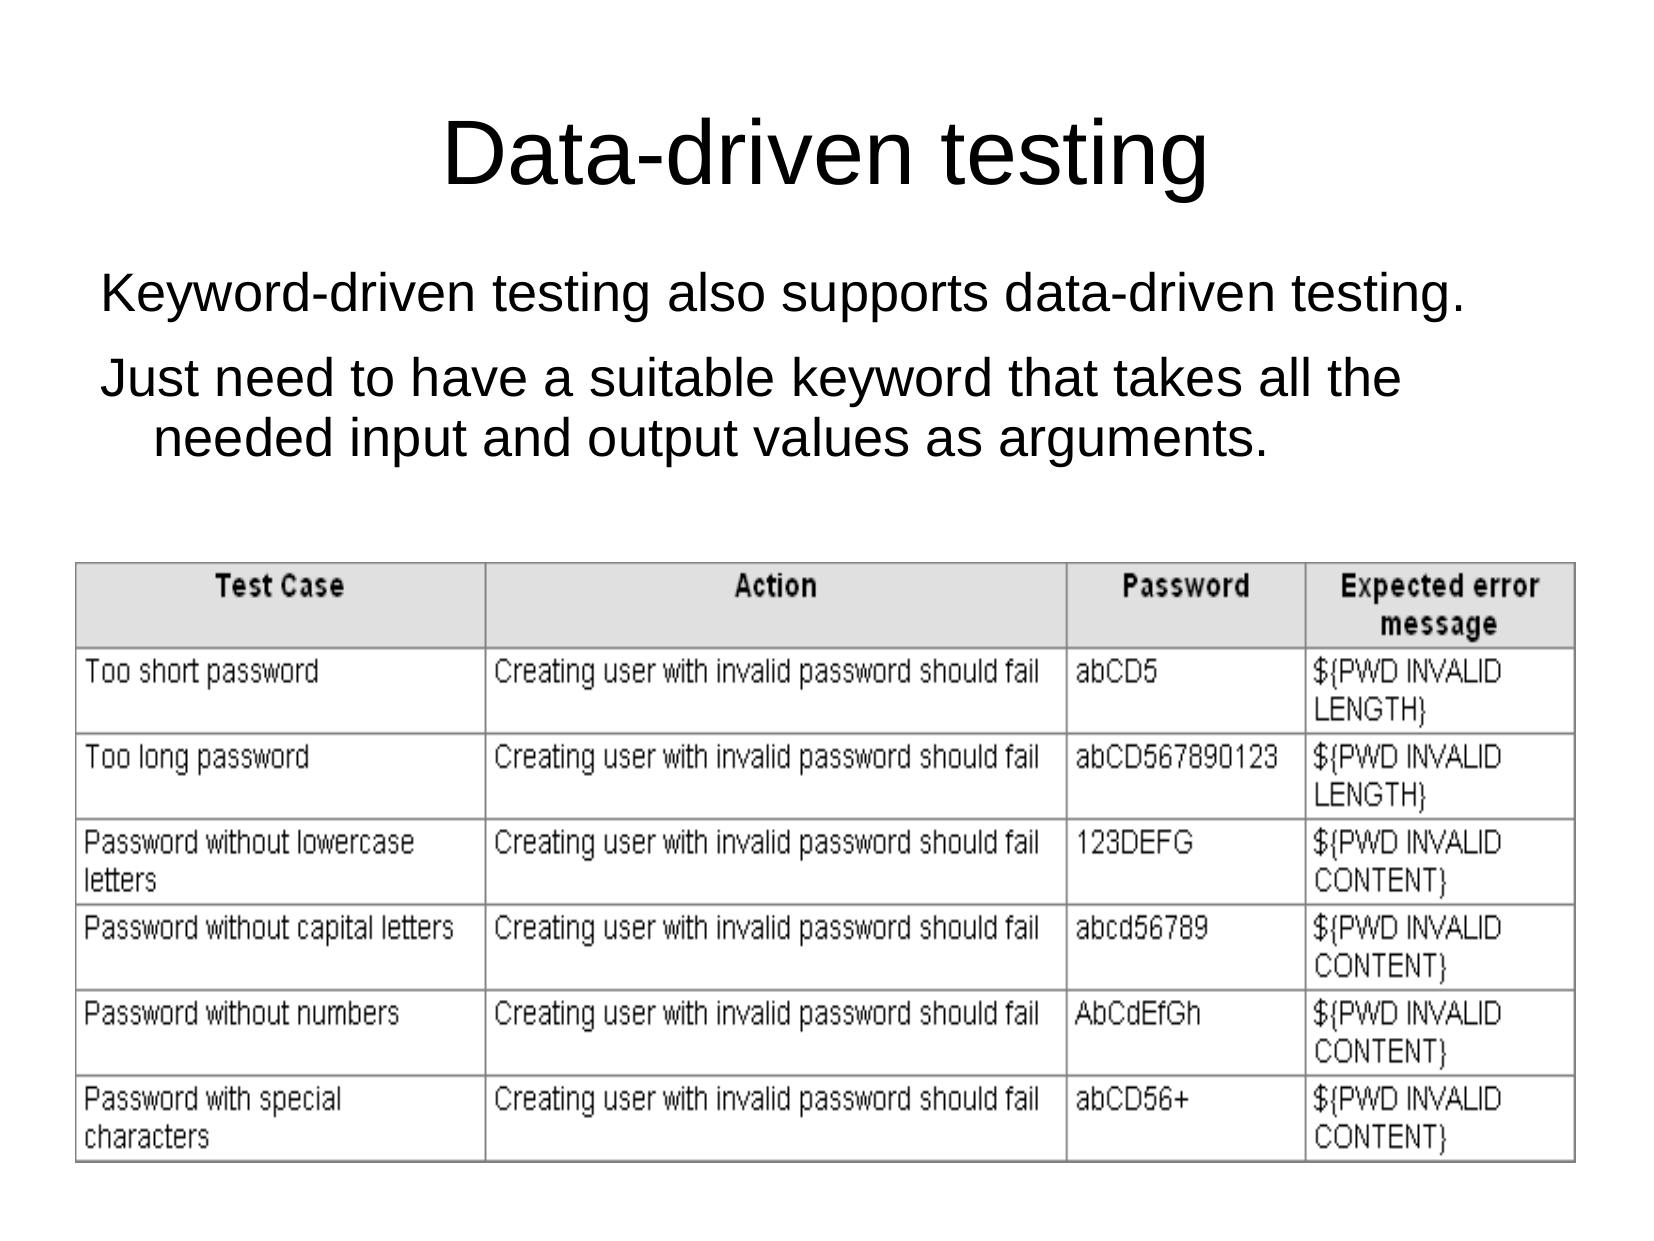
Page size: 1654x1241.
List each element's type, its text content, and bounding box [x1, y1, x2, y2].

picture [75, 562, 1576, 1163]
title Data-driven testing [82, 49, 1571, 257]
list Keyword-driven testing also supports data-driven testing. Just need to have a suitable keyword that takes all the needed input and output values as arguments. [82, 262, 1538, 498]
